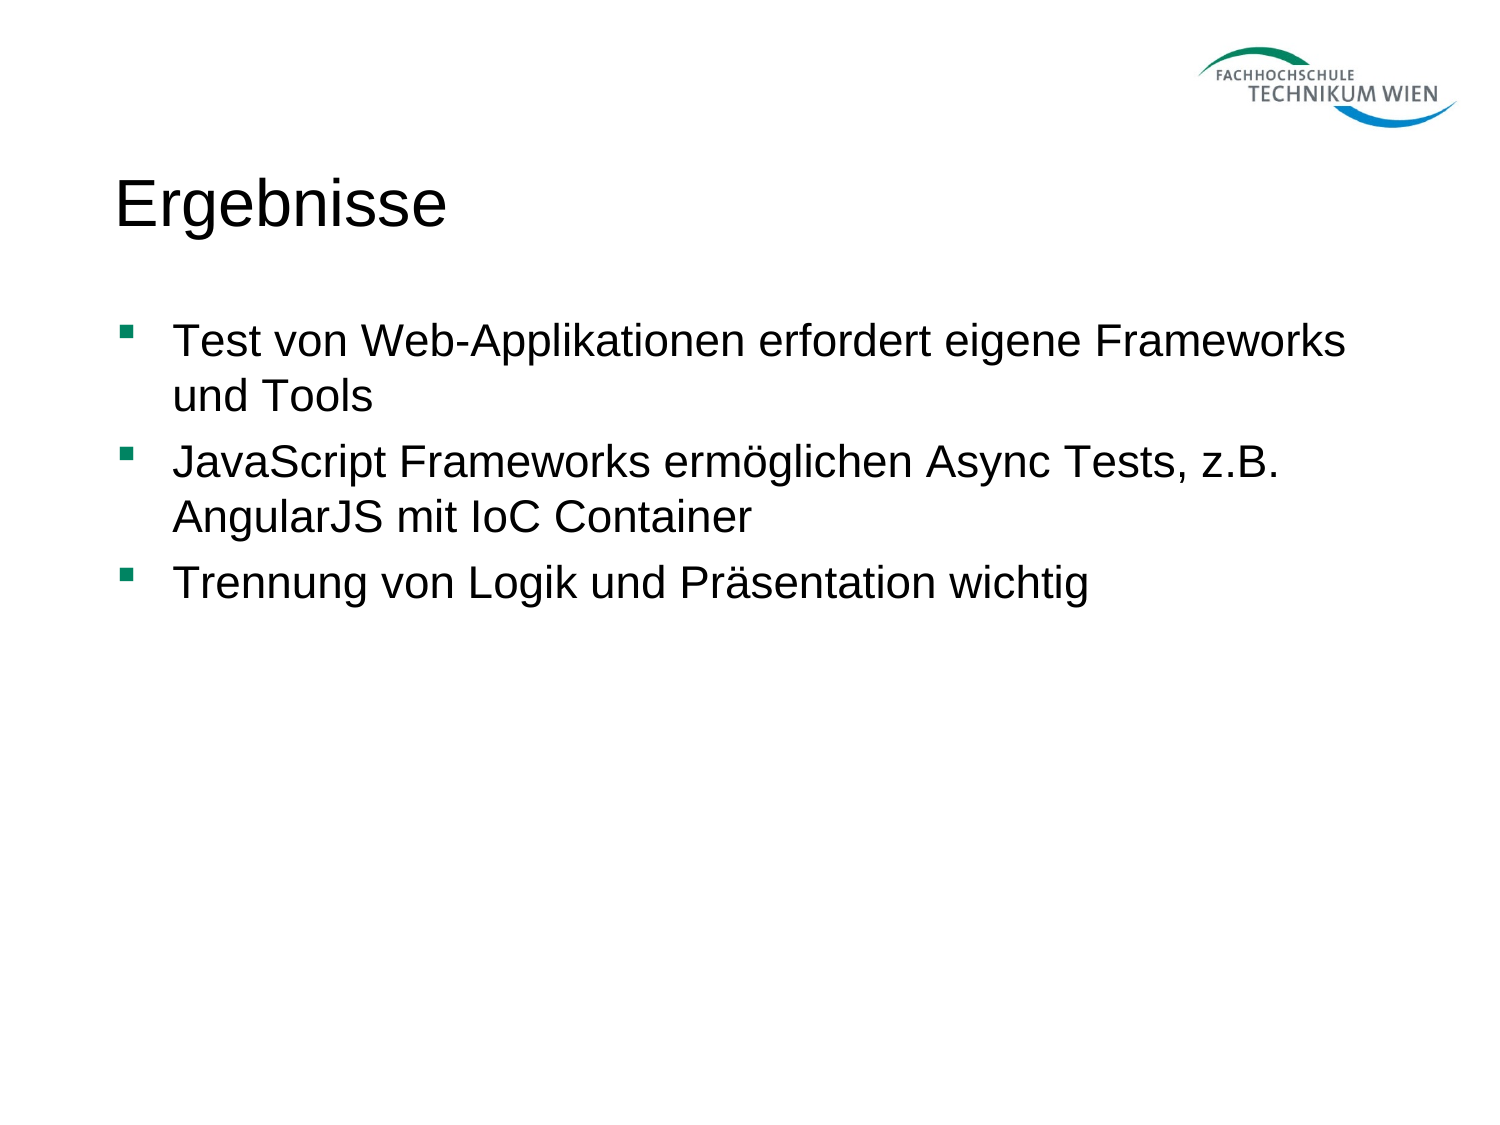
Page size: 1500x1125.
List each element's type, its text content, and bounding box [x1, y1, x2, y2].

list Test von Web-Applikationen erfordert eigene Frameworks und Tools JavaScript Frameworks ermöglichen Async Tests, z.B. AngularJS mit IoC Container Trennung von Logik und Präsentation wichtig [101, 302, 1389, 956]
picture [8, 0, 1500, 177]
title Ergebnisse [100, 148, 1388, 252]
